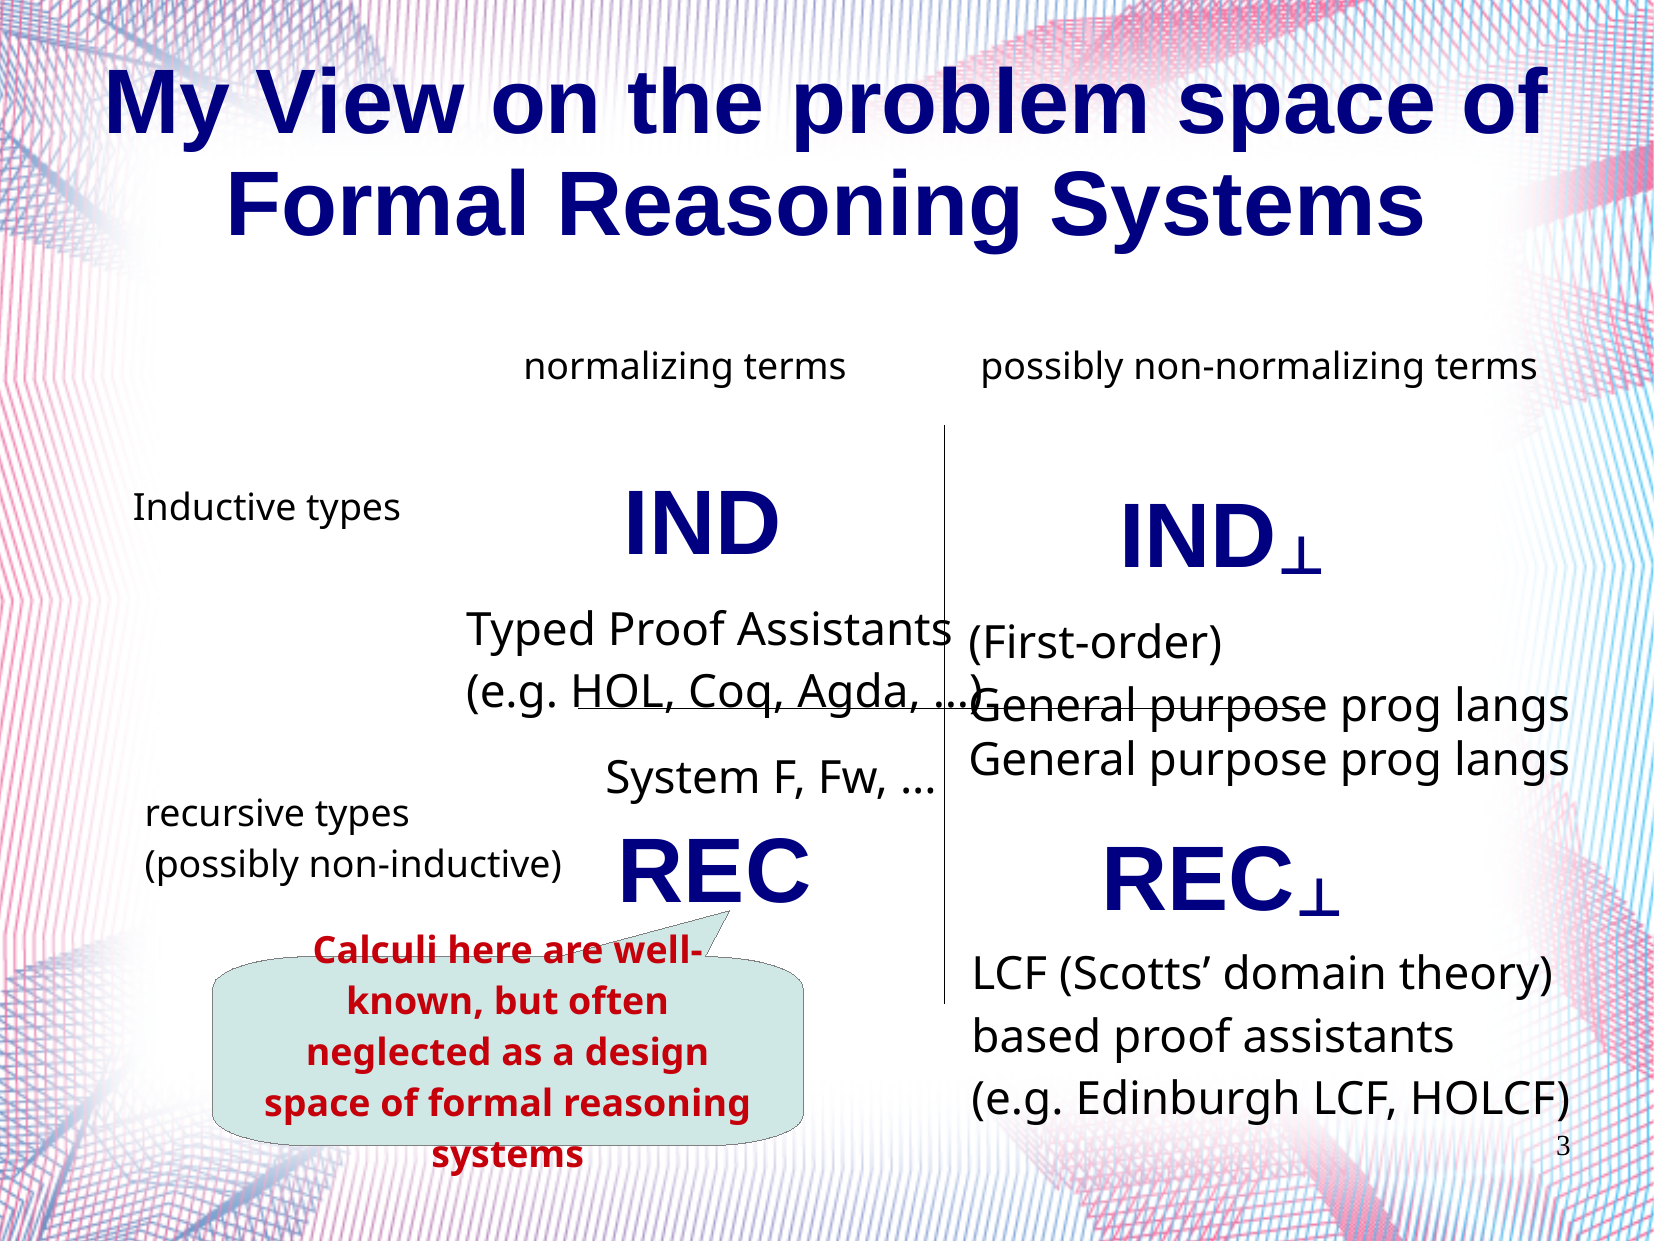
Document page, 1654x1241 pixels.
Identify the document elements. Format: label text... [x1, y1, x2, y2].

text_box Inductive types [118, 473, 406, 532]
text_box LCF (Scotts’ domain theory) based proof assistants (e.g. Edinburgh LCF, HOLCF) [956, 933, 1539, 1086]
text_box normalizing terms [508, 331, 851, 390]
picture [0, 0, 1654, 1241]
text_box (First-order) General purpose prog langs [953, 602, 1502, 709]
title REC [602, 808, 827, 934]
title My View on the problem space of Formal Reasoning Systems [82, 49, 1571, 257]
text_box System F, Fw, ... [590, 737, 920, 799]
text_box General purpose prog langs [953, 718, 1502, 780]
title REC⊥ [1074, 812, 1371, 933]
text_box Calculi here are well-known, but often neglected as a design space of formal reasoning systems [212, 910, 804, 1146]
text_box possibly non-normalizing terms [965, 331, 1536, 390]
text_box Typed Proof Assistants (e.g. HOL, Coq, Agda, …) [451, 589, 952, 696]
title IND [590, 460, 815, 586]
text_box recursive types (possibly non-inductive) [129, 779, 572, 881]
title IND⊥ [1074, 469, 1371, 602]
